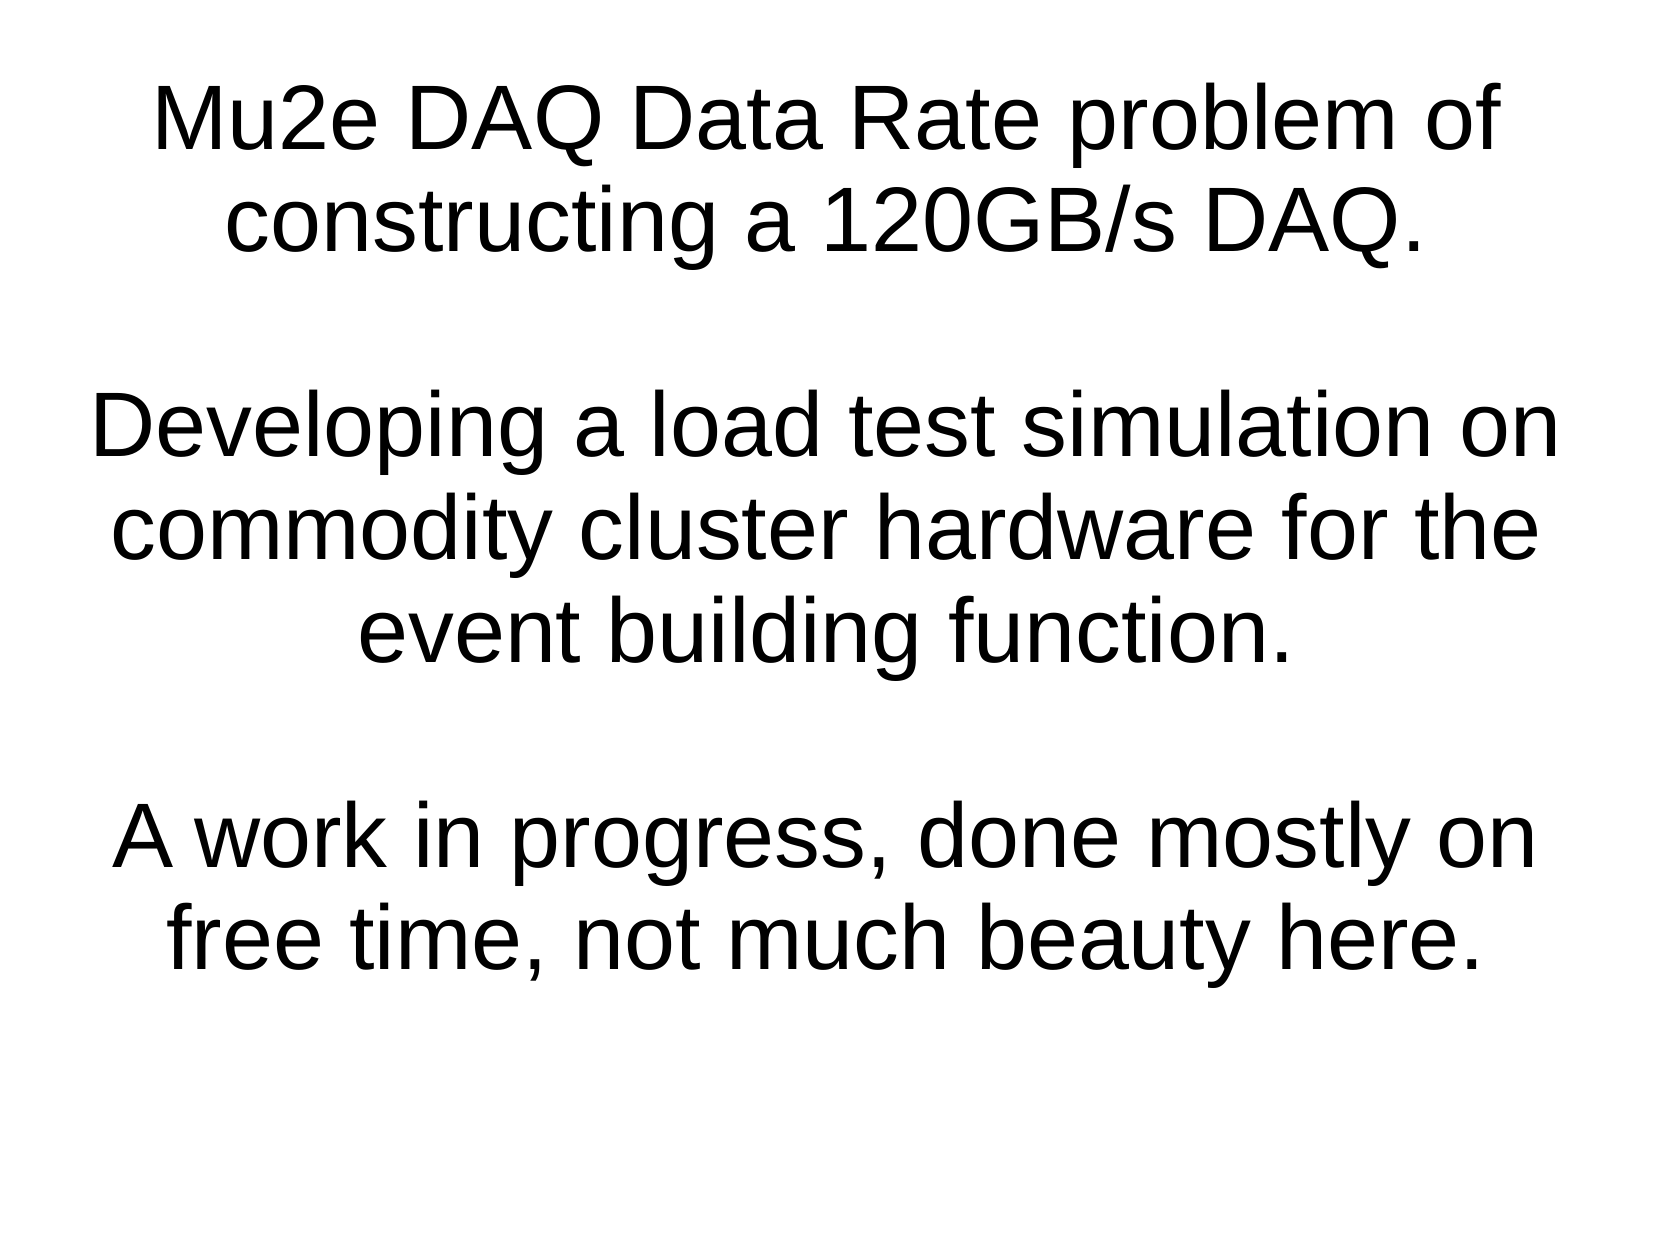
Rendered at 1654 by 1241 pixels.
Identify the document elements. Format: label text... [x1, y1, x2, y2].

subtitle Mu2e DAQ Data Rate problem of constructing a 120GB/s DAQ. Developing a load test simulation on commodity cluster hardware for the event building function. A work in progress, done mostly on free time, not much beauty here. [82, 49, 1571, 1109]
